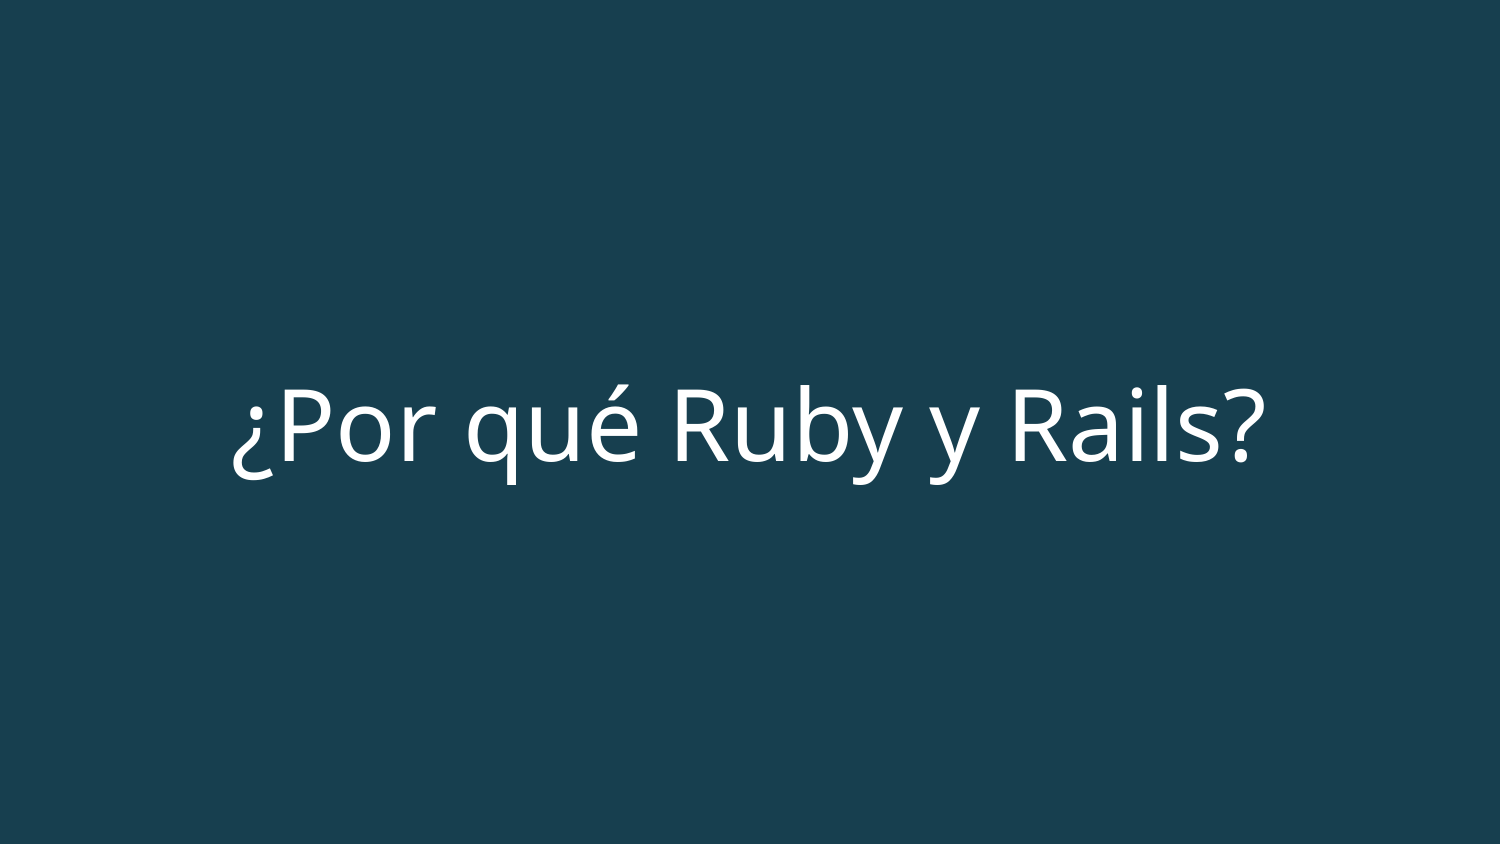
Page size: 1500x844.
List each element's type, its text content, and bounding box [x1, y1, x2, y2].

text_box ¿Por qué Ruby y Rails? [74, 351, 1425, 493]
